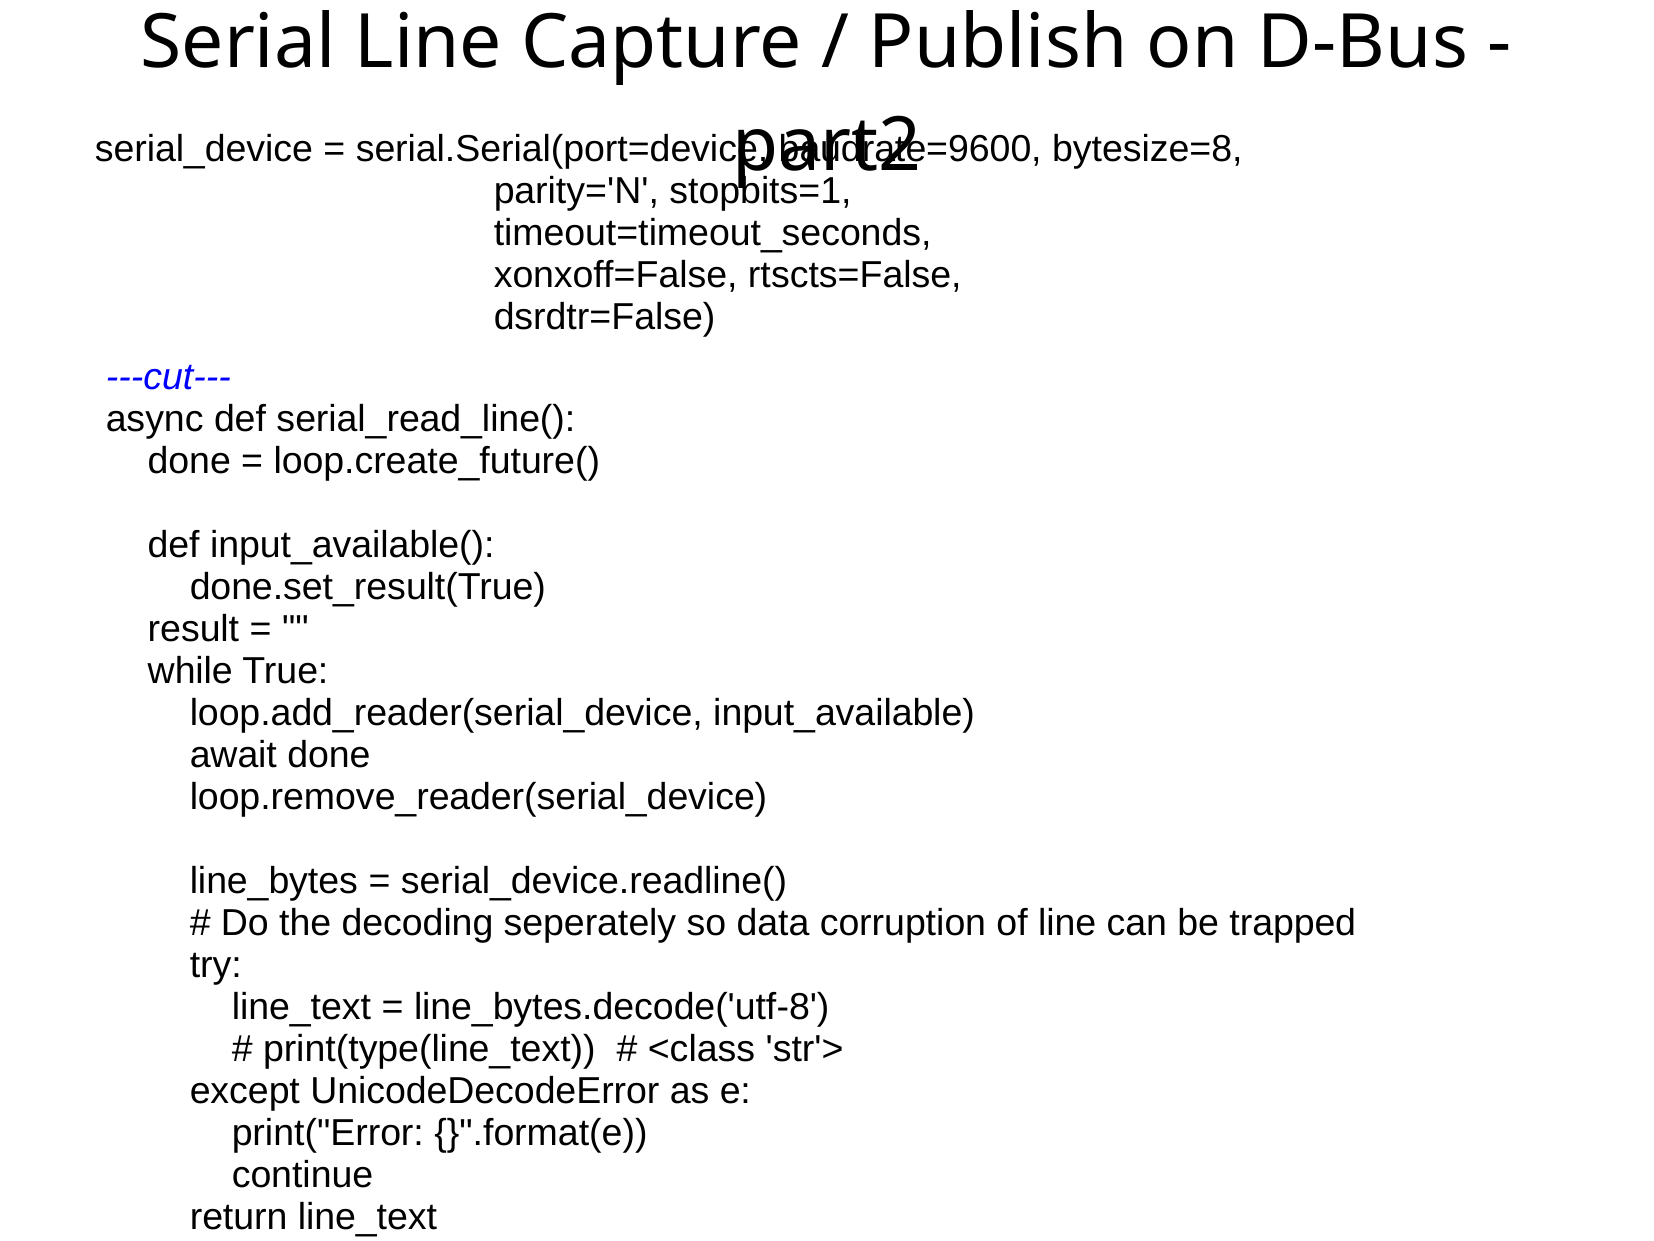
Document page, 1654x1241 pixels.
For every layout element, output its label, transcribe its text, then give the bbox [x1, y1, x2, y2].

text_box ---cut--- async def serial_read_line(): done = loop.create_future() def input_available(): done.set_result(True) result = "" while True: loop.add_reader(serial_device, input_available) await done loop.remove_reader(serial_device) line_bytes = serial_device.readline() # Do the decoding seperately so data corruption of line can be trapped try: line_text = line_bytes.decode('utf-8') # print(type(line_text)) # <class 'str'> except UnicodeDecodeError as e: print("Error: {}".format(e)) continue return line_text [91, 348, 1382, 1236]
text_box serial_device = serial.Serial(port=device, baudrate=9600, bytesize=8, parity='N', stopbits=1, timeout=timeout_seconds, xonxoff=False, rtscts=False, dsrdtr=False) [79, 120, 1353, 343]
title Serial Line Capture / Publish on D-Bus - part2 [82, 49, 1571, 130]
